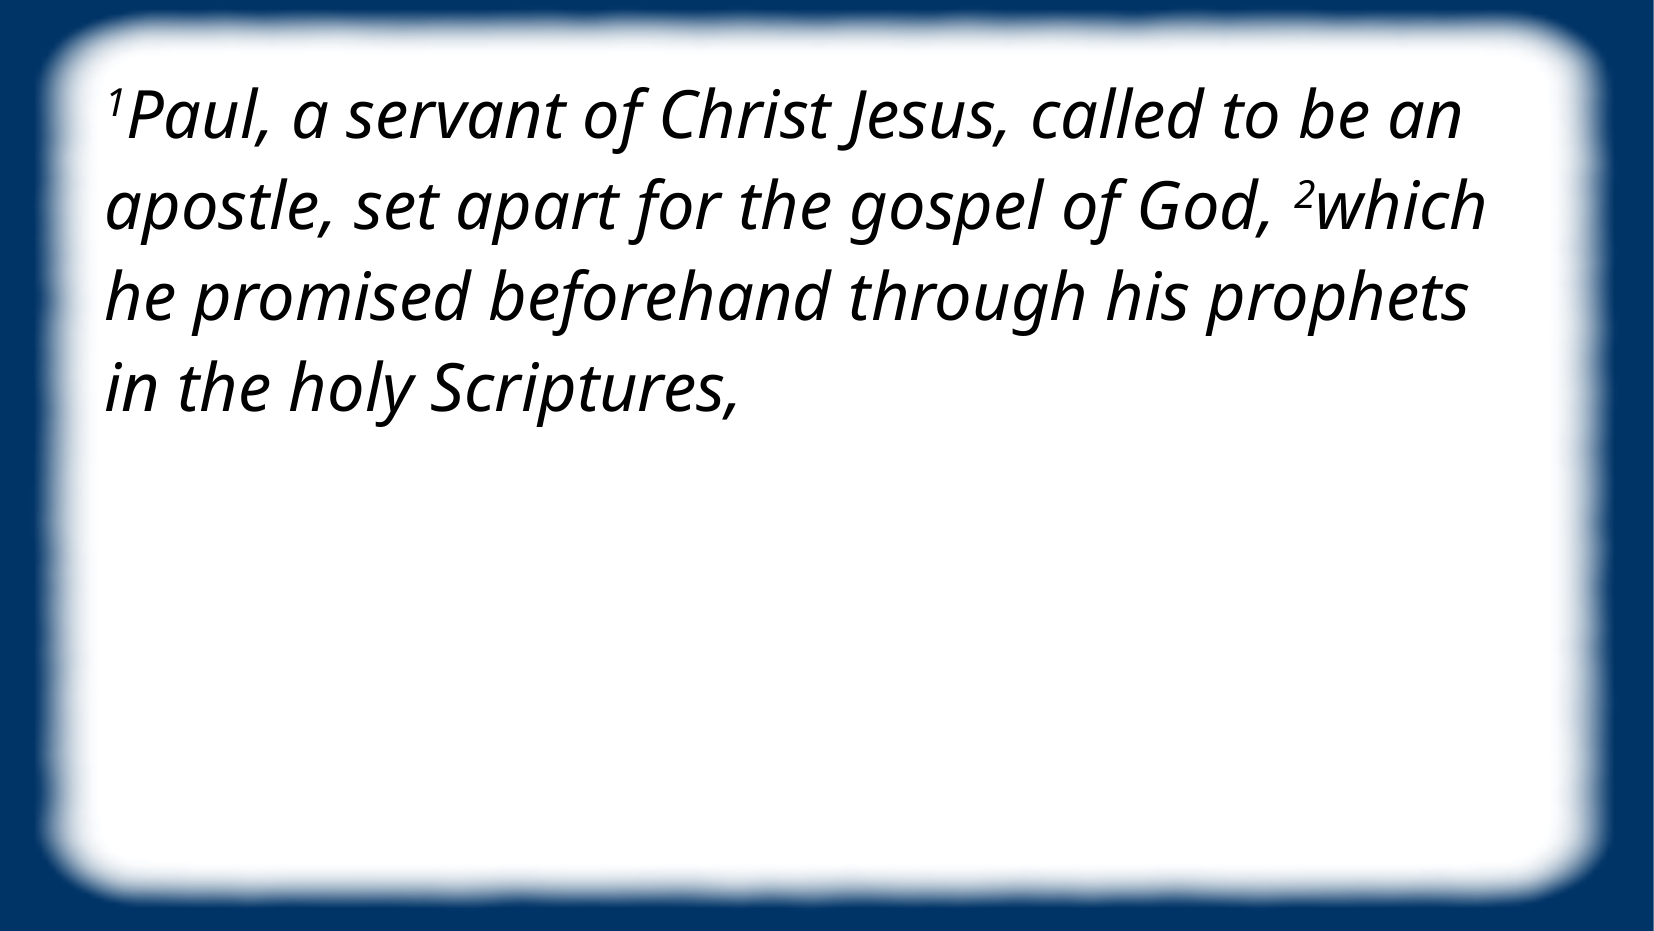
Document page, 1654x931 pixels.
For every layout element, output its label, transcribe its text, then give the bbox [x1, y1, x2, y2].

picture [0, 0, 1654, 931]
text_box 1Paul, a servant of Christ Jesus, called to be an apostle, set apart for the gospel of God, 2which he promised beforehand through his prophets in the holy Scriptures, [90, 60, 1561, 430]
